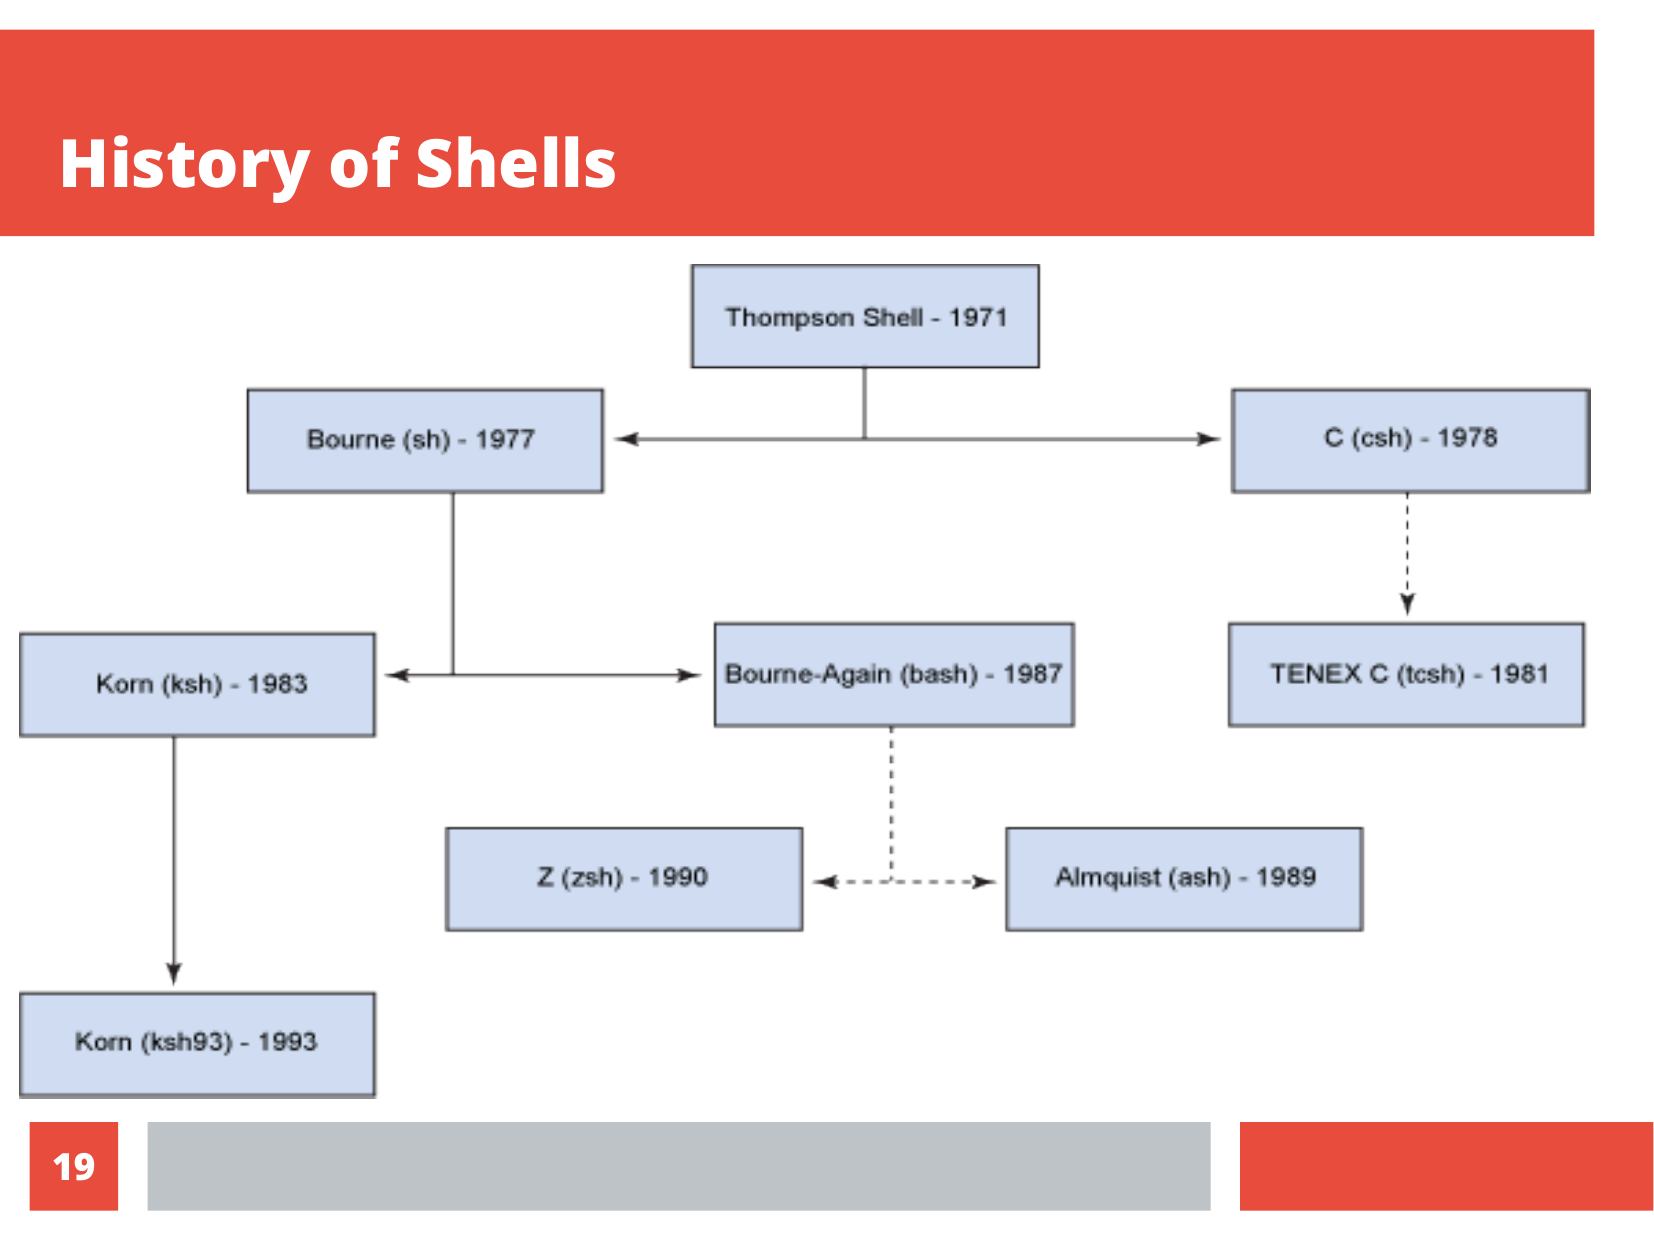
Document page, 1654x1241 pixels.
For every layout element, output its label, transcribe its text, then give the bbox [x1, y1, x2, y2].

picture [19, 264, 1591, 1099]
title History of Shells [59, 59, 1595, 207]
